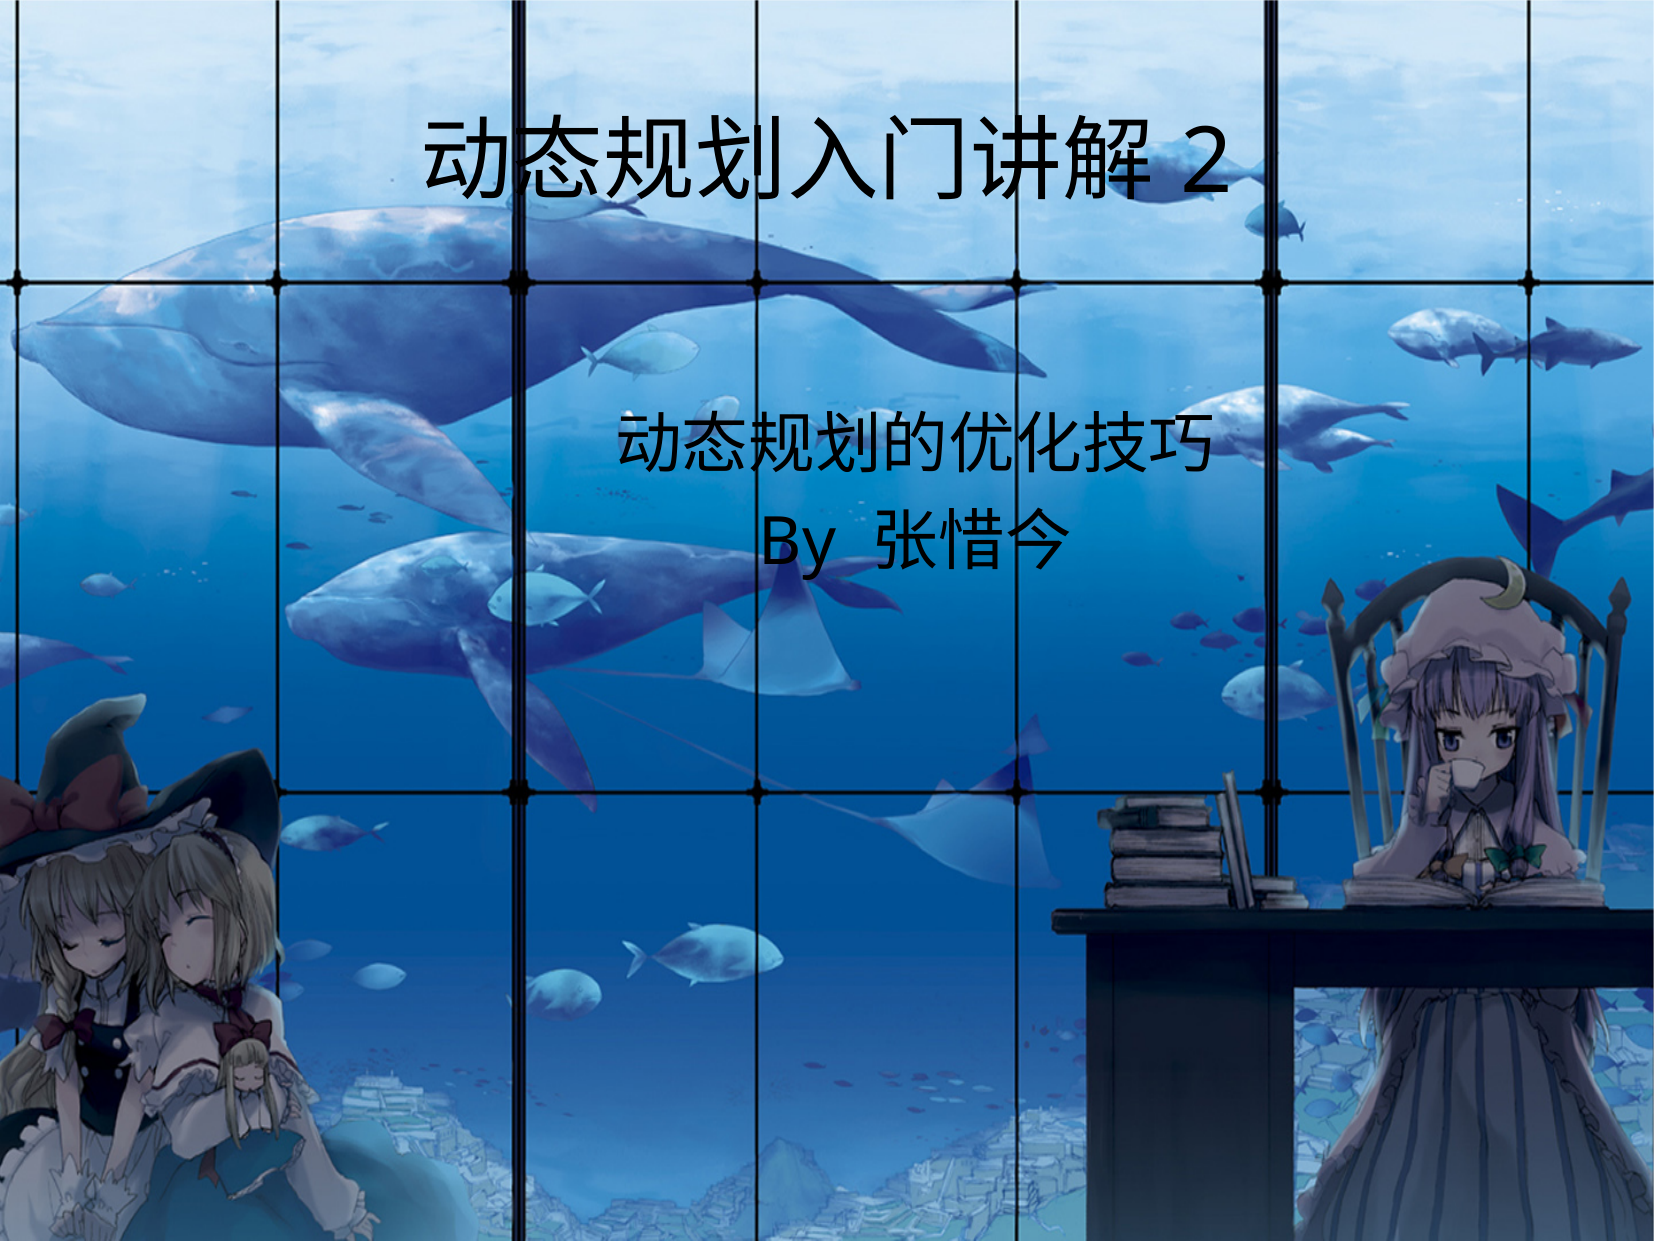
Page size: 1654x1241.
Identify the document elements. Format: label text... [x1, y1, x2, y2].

title 动态规划入门讲解2 [82, 49, 1571, 257]
subtitle 动态规划的优化技巧 By 张惜今 [472, 324, 1359, 650]
picture [0, 0, 1654, 1241]
